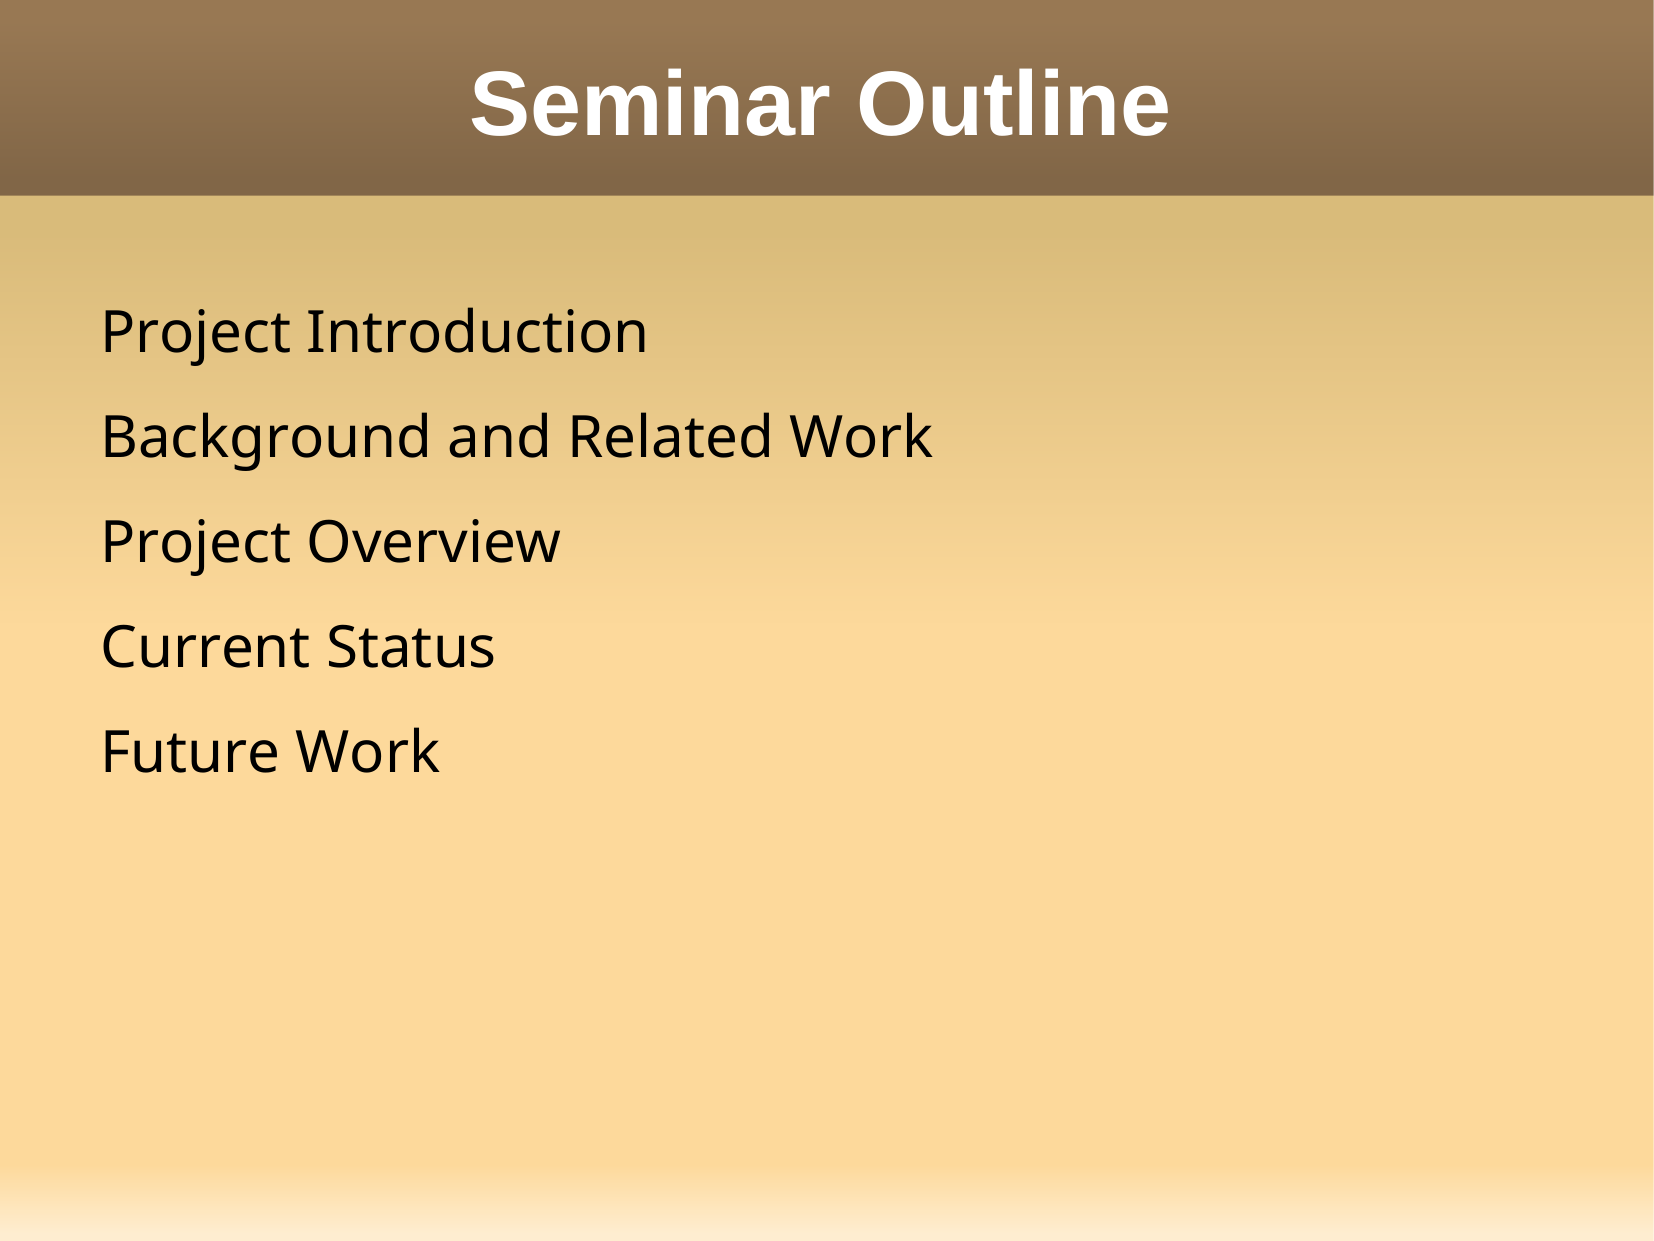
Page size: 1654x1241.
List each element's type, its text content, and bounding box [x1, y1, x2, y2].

title Seminar Outline [76, 0, 1565, 208]
picture [0, 0, 1654, 1241]
list Project Introduction Background and Related Work Project Overview Current Status Future Work [82, 290, 1571, 1109]
